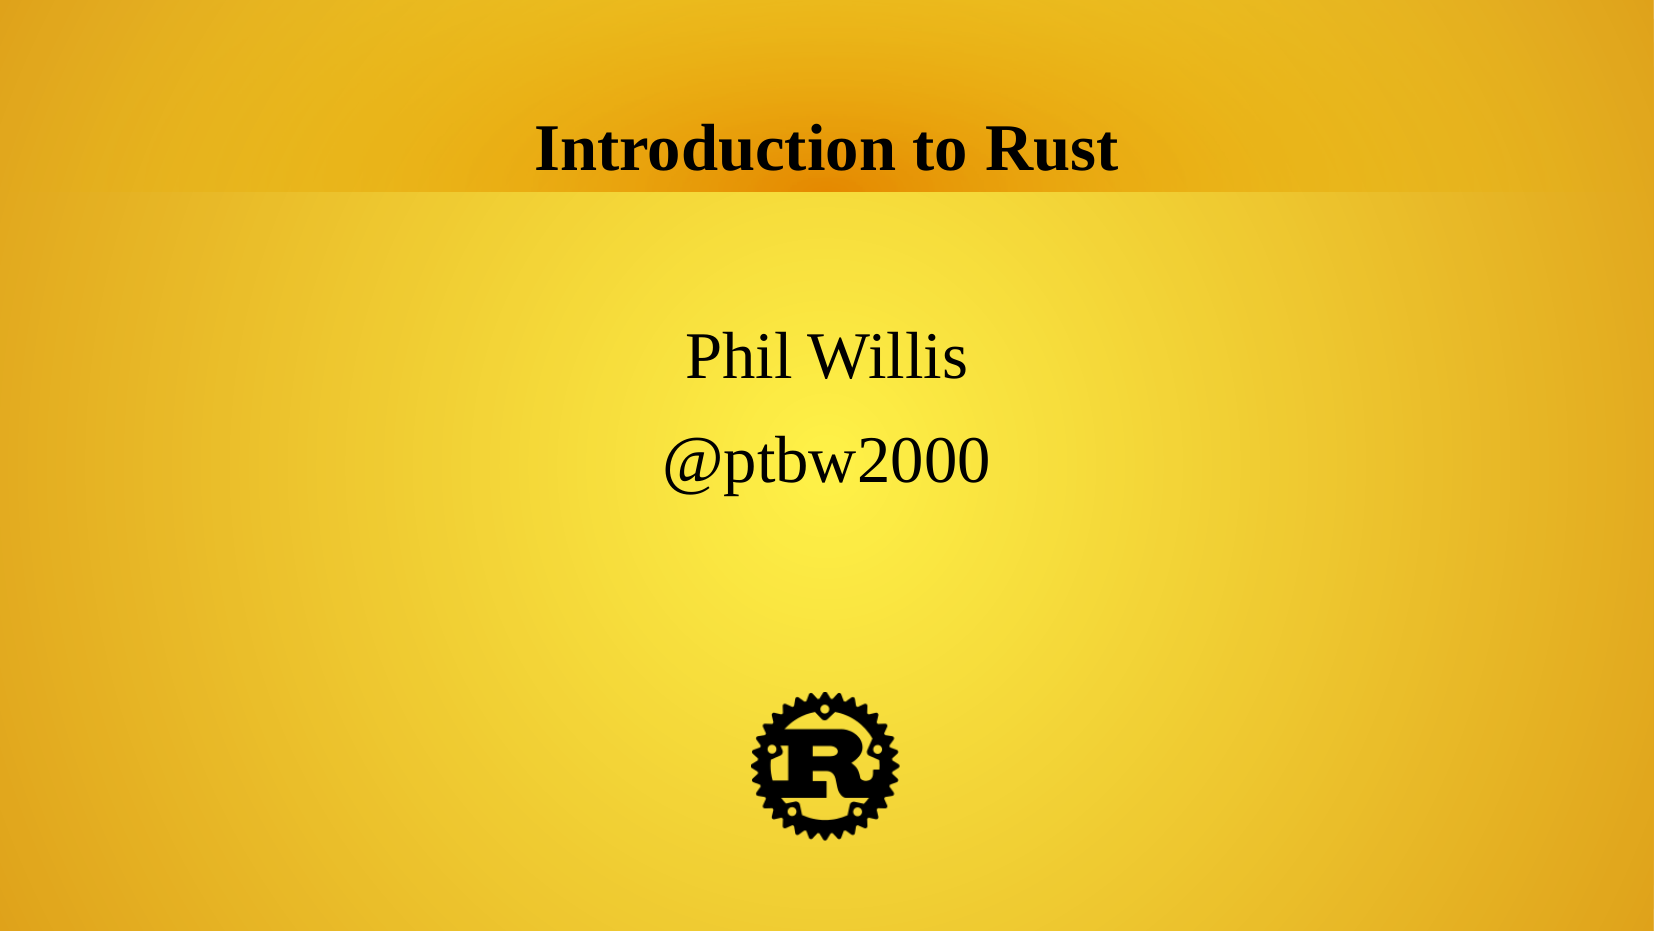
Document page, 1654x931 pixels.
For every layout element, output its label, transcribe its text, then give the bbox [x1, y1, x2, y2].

picture [751, 692, 902, 843]
subtitle Introduction to Rust Phil Willis @ptbw2000 [82, 0, 1571, 408]
